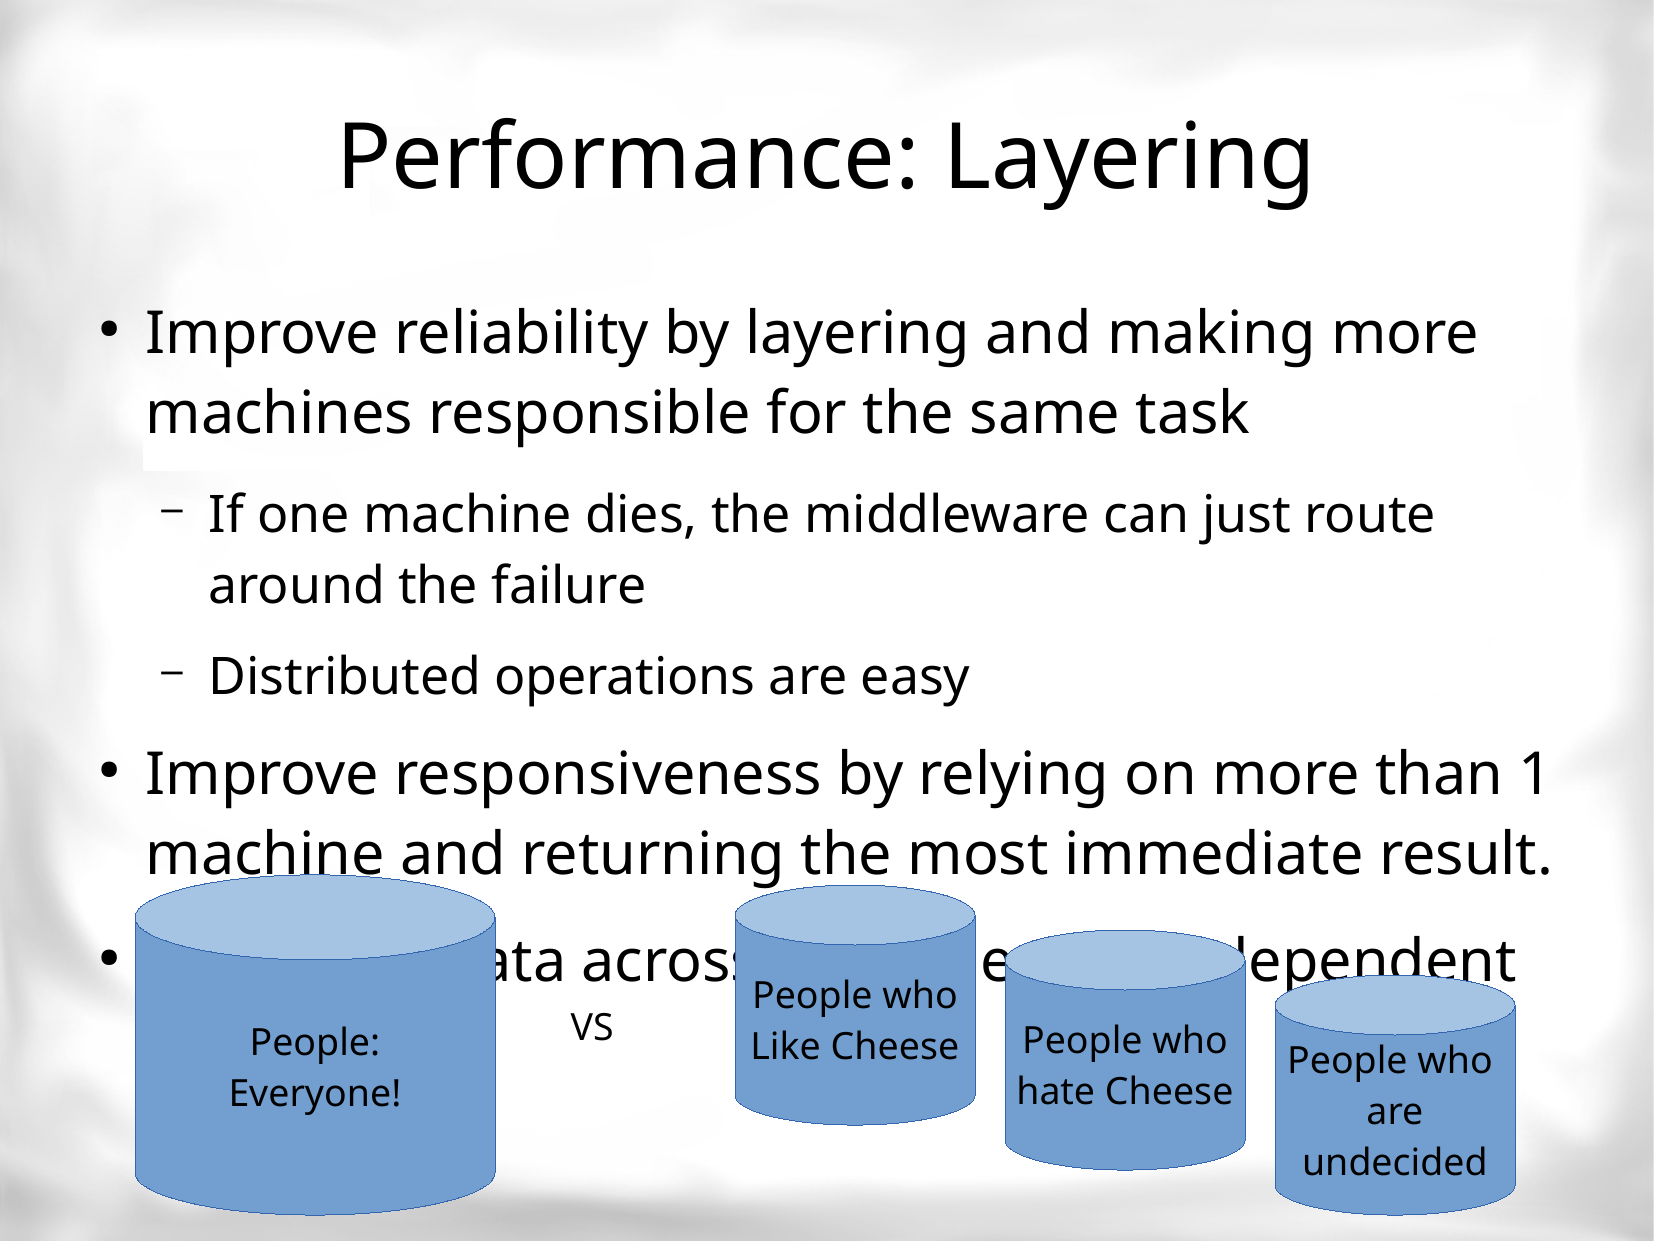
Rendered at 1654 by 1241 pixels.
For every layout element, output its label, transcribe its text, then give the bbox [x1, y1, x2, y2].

text_box VS [555, 993, 631, 1051]
text_box People who are undecided [1275, 1006, 1516, 1216]
list Improve reliability by layering and making more machines responsible for the same task If one machine dies, the middleware can just route around the failure Distributed operations are easy Improve responsiveness by relying on more than 1 machine and returning the most immediate result. Can shard data across machines if it independent [82, 290, 1571, 1010]
text_box People: Everyone! [135, 918, 496, 1216]
text_box People who hate Cheese [1005, 961, 1246, 1171]
text_box People who Like Cheese [735, 916, 976, 1126]
picture [0, 0, 1654, 1241]
title Performance: Layering [82, 49, 1571, 257]
